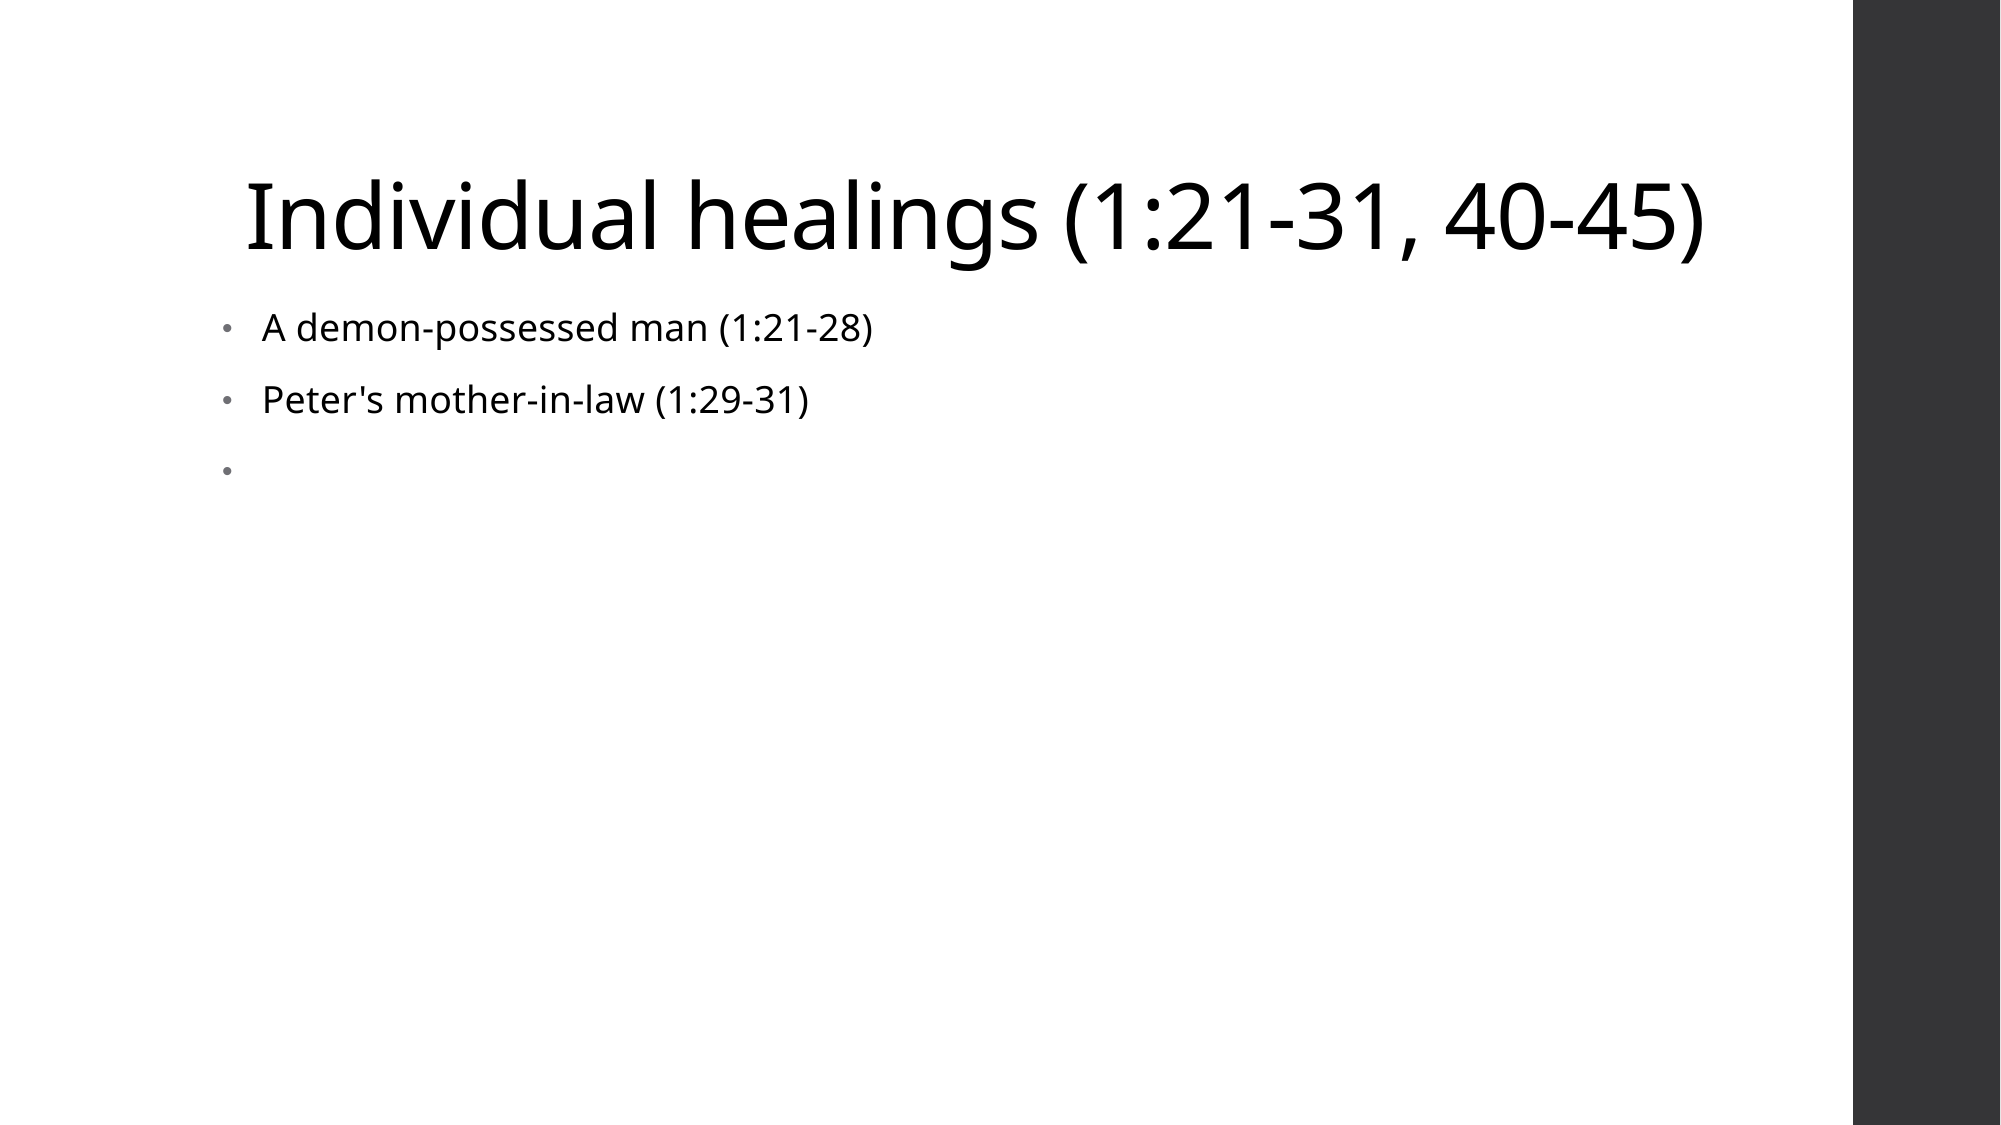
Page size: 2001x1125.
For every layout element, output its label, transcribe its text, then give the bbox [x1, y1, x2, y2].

title Individual healings (1:21-31, 40-45) [206, 60, 1797, 278]
list A demon-possessed man (1:21-28) Peter's mother-in-law (1:29-31) [206, 299, 1617, 1014]
